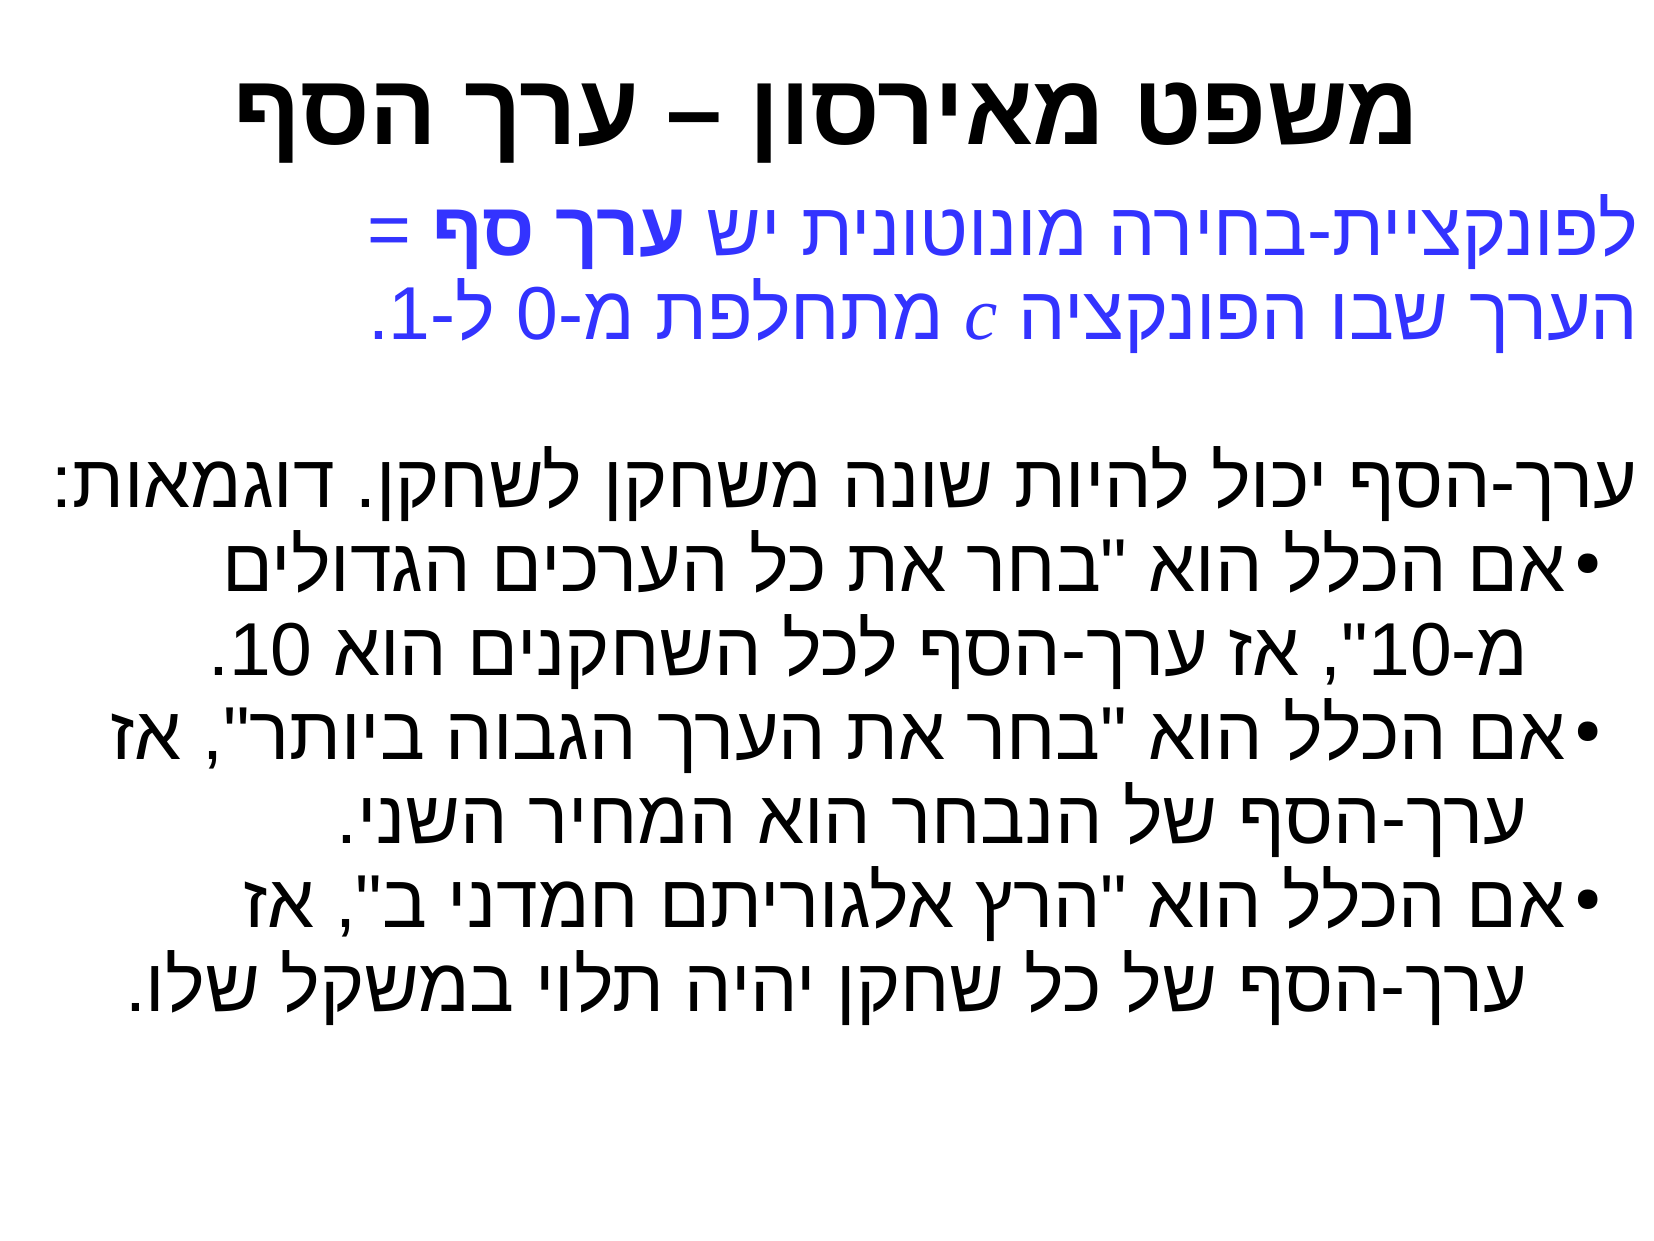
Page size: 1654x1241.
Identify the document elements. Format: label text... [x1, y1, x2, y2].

text_box לפונקציית-בחירה מונוטונית יש ערך סף = הערך שבו הפונקציה c מתחלפת מ-0 ל-1. ערך-הסף יכול להיות שונה משחקן לשחקן. דוגמאות: אם הכלל הוא "בחר את כל הערכים הגדולים מ-10", אז ערך-הסף לכל השחקנים הוא 10. אם הכלל הוא "בחר את הערך הגבוה ביותר", אז ערך-הסף של הנבחר הוא המחיר השני. אם הכלל הוא "הרץ אלגוריתם חמדני ב", אז ערך-הסף של כל שחקן יהיה תלוי במשקל שלו. [0, 180, 1654, 1239]
title משפט מאירסון – ערך הסף [0, 21, 1654, 180]
